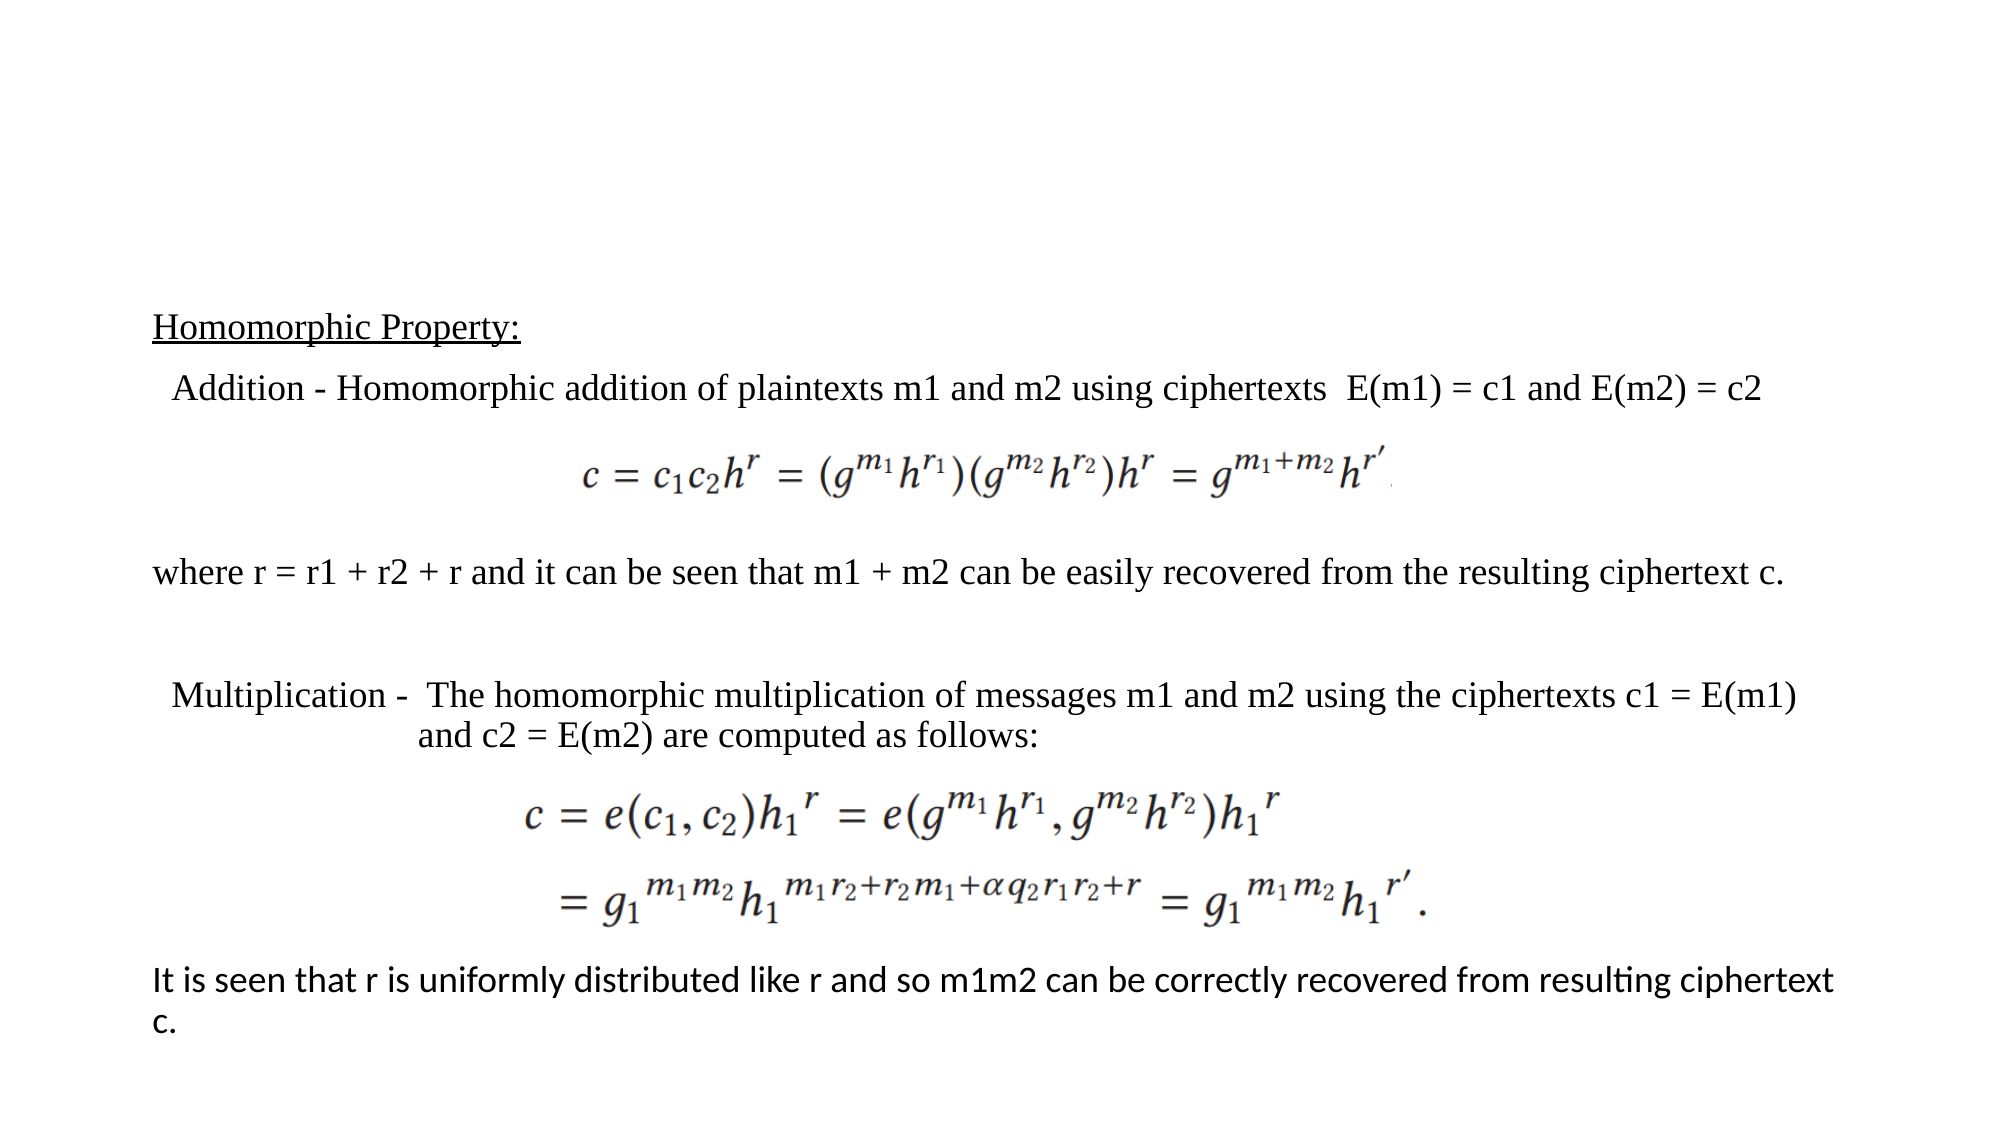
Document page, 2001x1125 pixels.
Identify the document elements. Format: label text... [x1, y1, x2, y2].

picture [545, 431, 1392, 513]
picture [464, 783, 1435, 946]
list Homomorphic Property: Addition - Homomorphic addition of plaintexts m1 and m2 using ciphertexts E(m1) = c1 and E(m2) = c2 where r = r1 + r2 + r and it can be seen that m1 + m2 can be easily recovered from the resulting ciphertext c. Multiplication - The homomorphic multiplication of messages m1 and m2 using the ciphertexts c1 = E(m1) and c2 = E(m2) are computed as follows: It is seen that r is uniformly distributed like r and so m1m2 can be correctly recovered from resulting ciphertext c. [137, 299, 1863, 1084]
